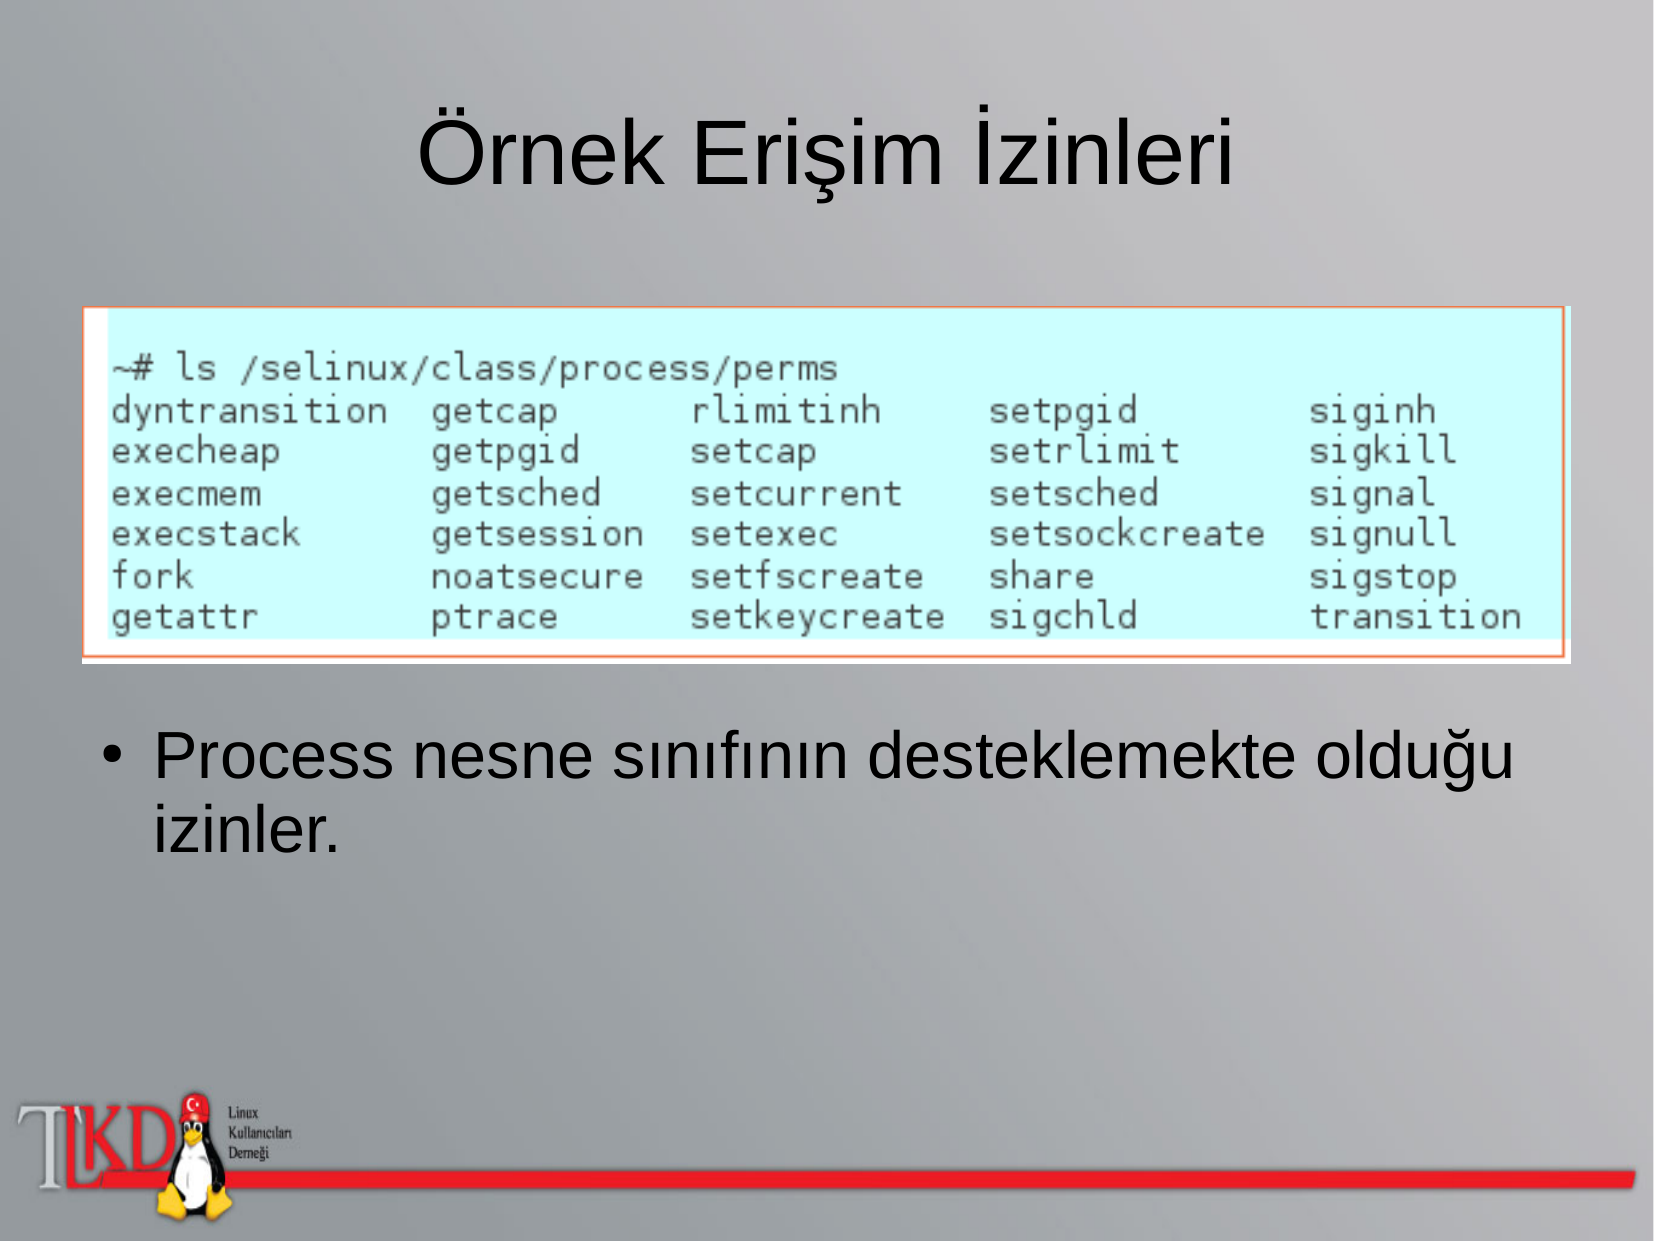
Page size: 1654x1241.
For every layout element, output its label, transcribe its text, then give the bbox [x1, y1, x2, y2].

list Process nesne sınıfının desteklemekte olduğu izinler. [82, 717, 1571, 1109]
picture [0, 0, 1654, 1241]
title Örnek Erişim İzinleri [82, 49, 1571, 257]
